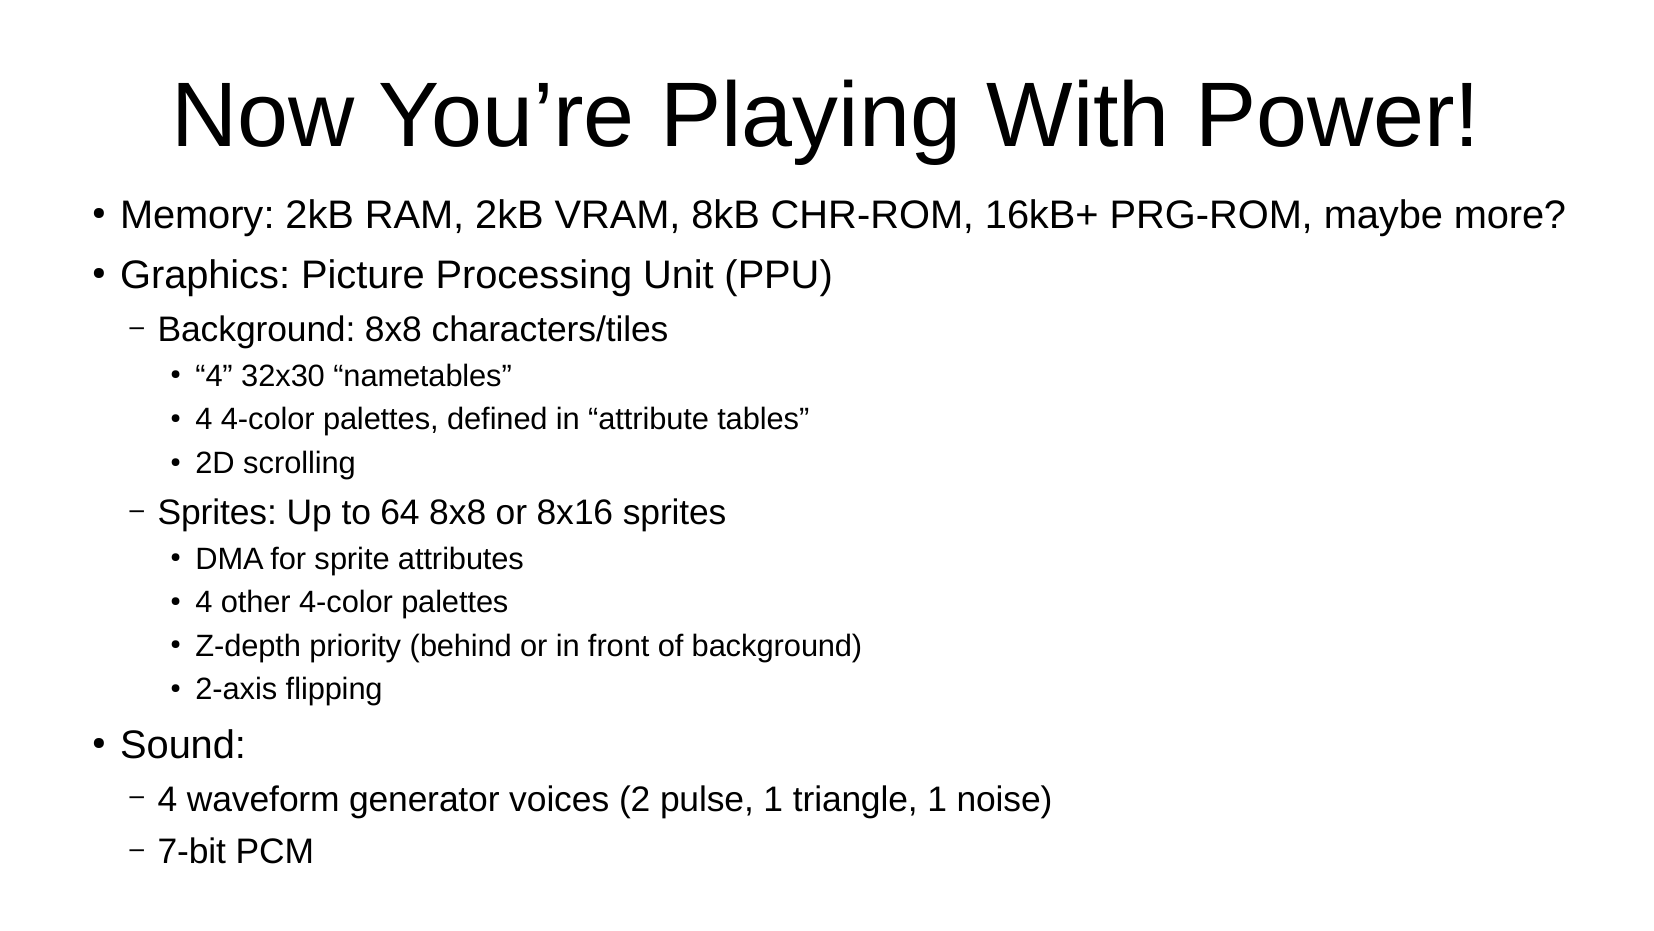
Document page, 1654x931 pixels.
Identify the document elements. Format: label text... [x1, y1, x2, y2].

list Memory: 2kB RAM, 2kB VRAM, 8kB CHR-ROM, 16kB+ PRG-ROM, maybe more? Graphics: Picture Processing Unit (PPU) Background: 8x8 characters/tiles “4” 32x30 “nametables” 4 4-color palettes, defined in “attribute tables” 2D scrolling Sprites: Up to 64 8x8 or 8x16 sprites DMA for sprite attributes 4 other 4-color palettes Z-depth priority (behind or in front of background) 2-axis flipping Sound: 4 waveform generator voices (2 pulse, 1 triangle, 1 noise) 7-bit PCM [82, 192, 1571, 898]
title Now You’re Playing With Power! [82, 37, 1571, 192]
